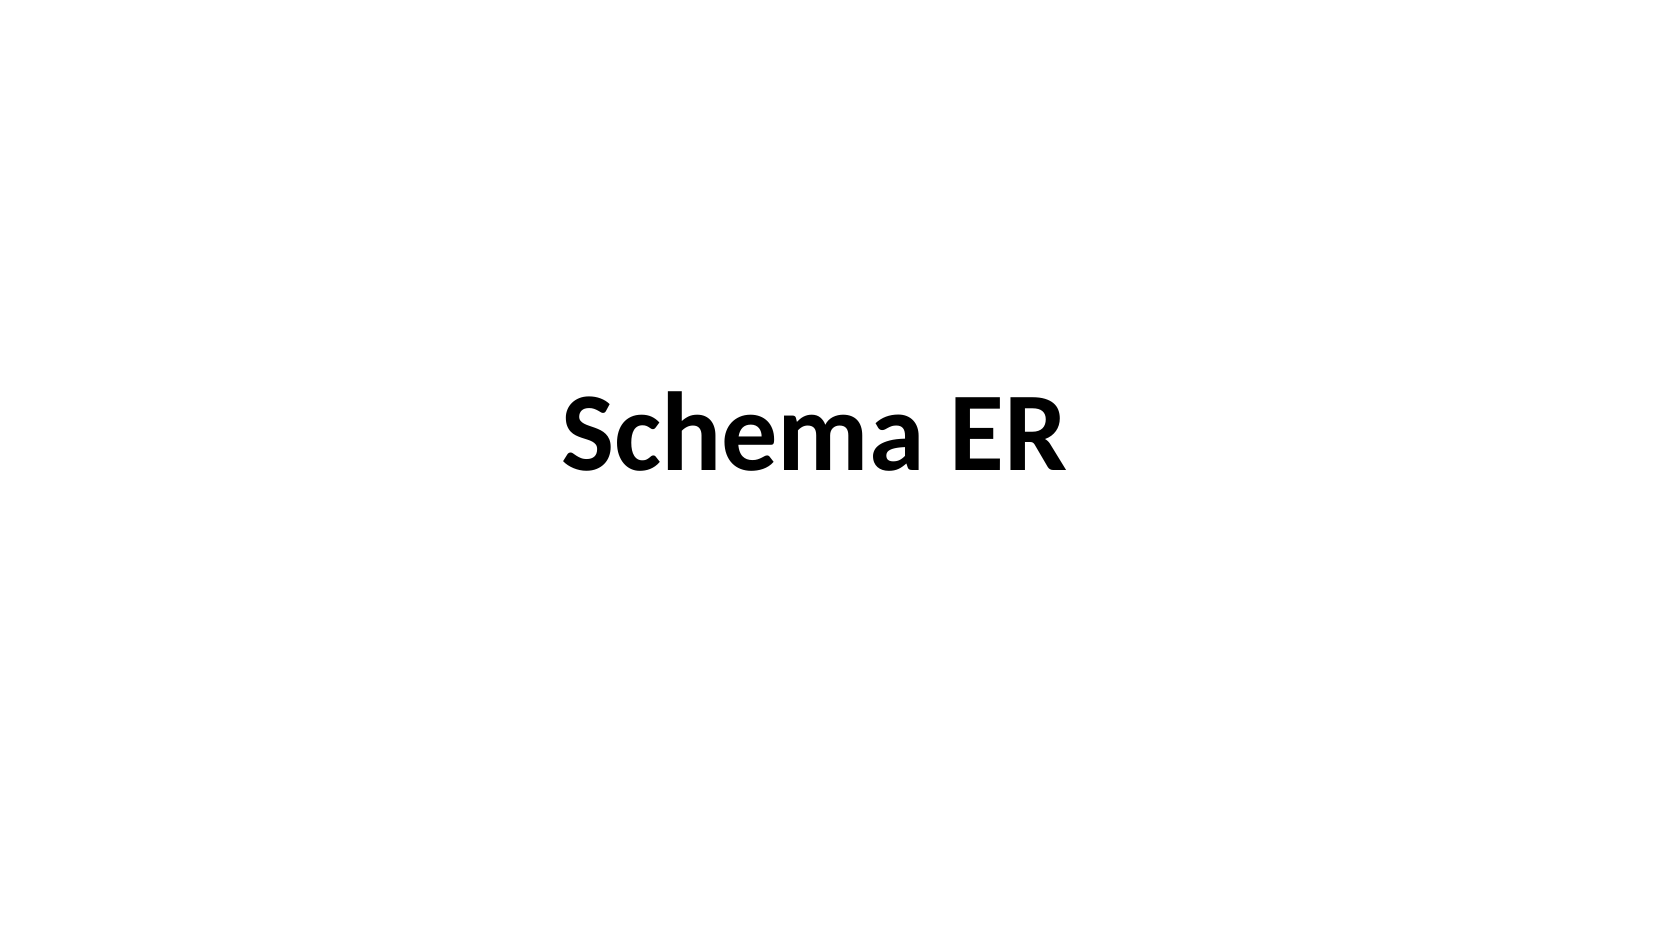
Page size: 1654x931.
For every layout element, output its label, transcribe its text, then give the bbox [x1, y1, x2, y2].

title Schema ER [70, 278, 1559, 606]
